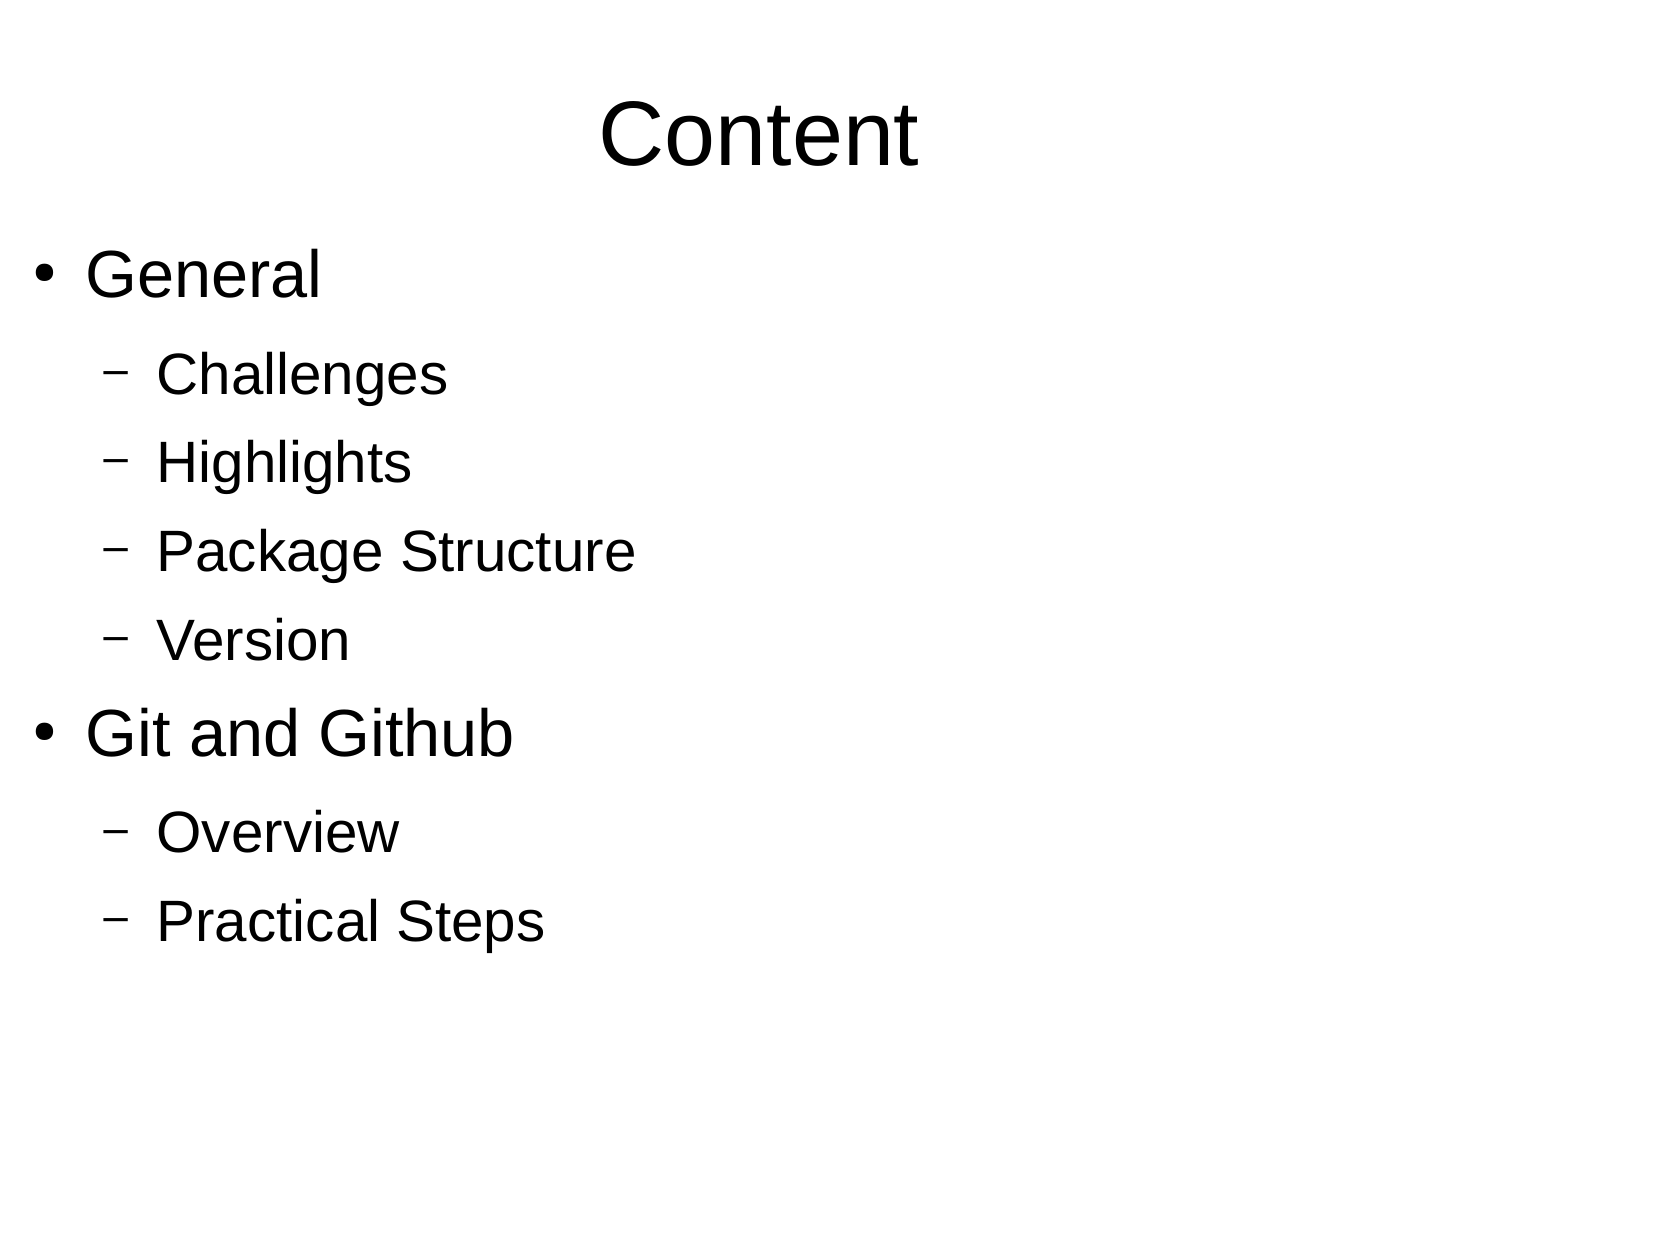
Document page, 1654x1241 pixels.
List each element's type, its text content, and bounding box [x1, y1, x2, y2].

title Content [15, 30, 1504, 237]
list General Challenges Highlights Package Structure Version Git and Github Overview Practical Steps [14, 237, 1546, 1081]
